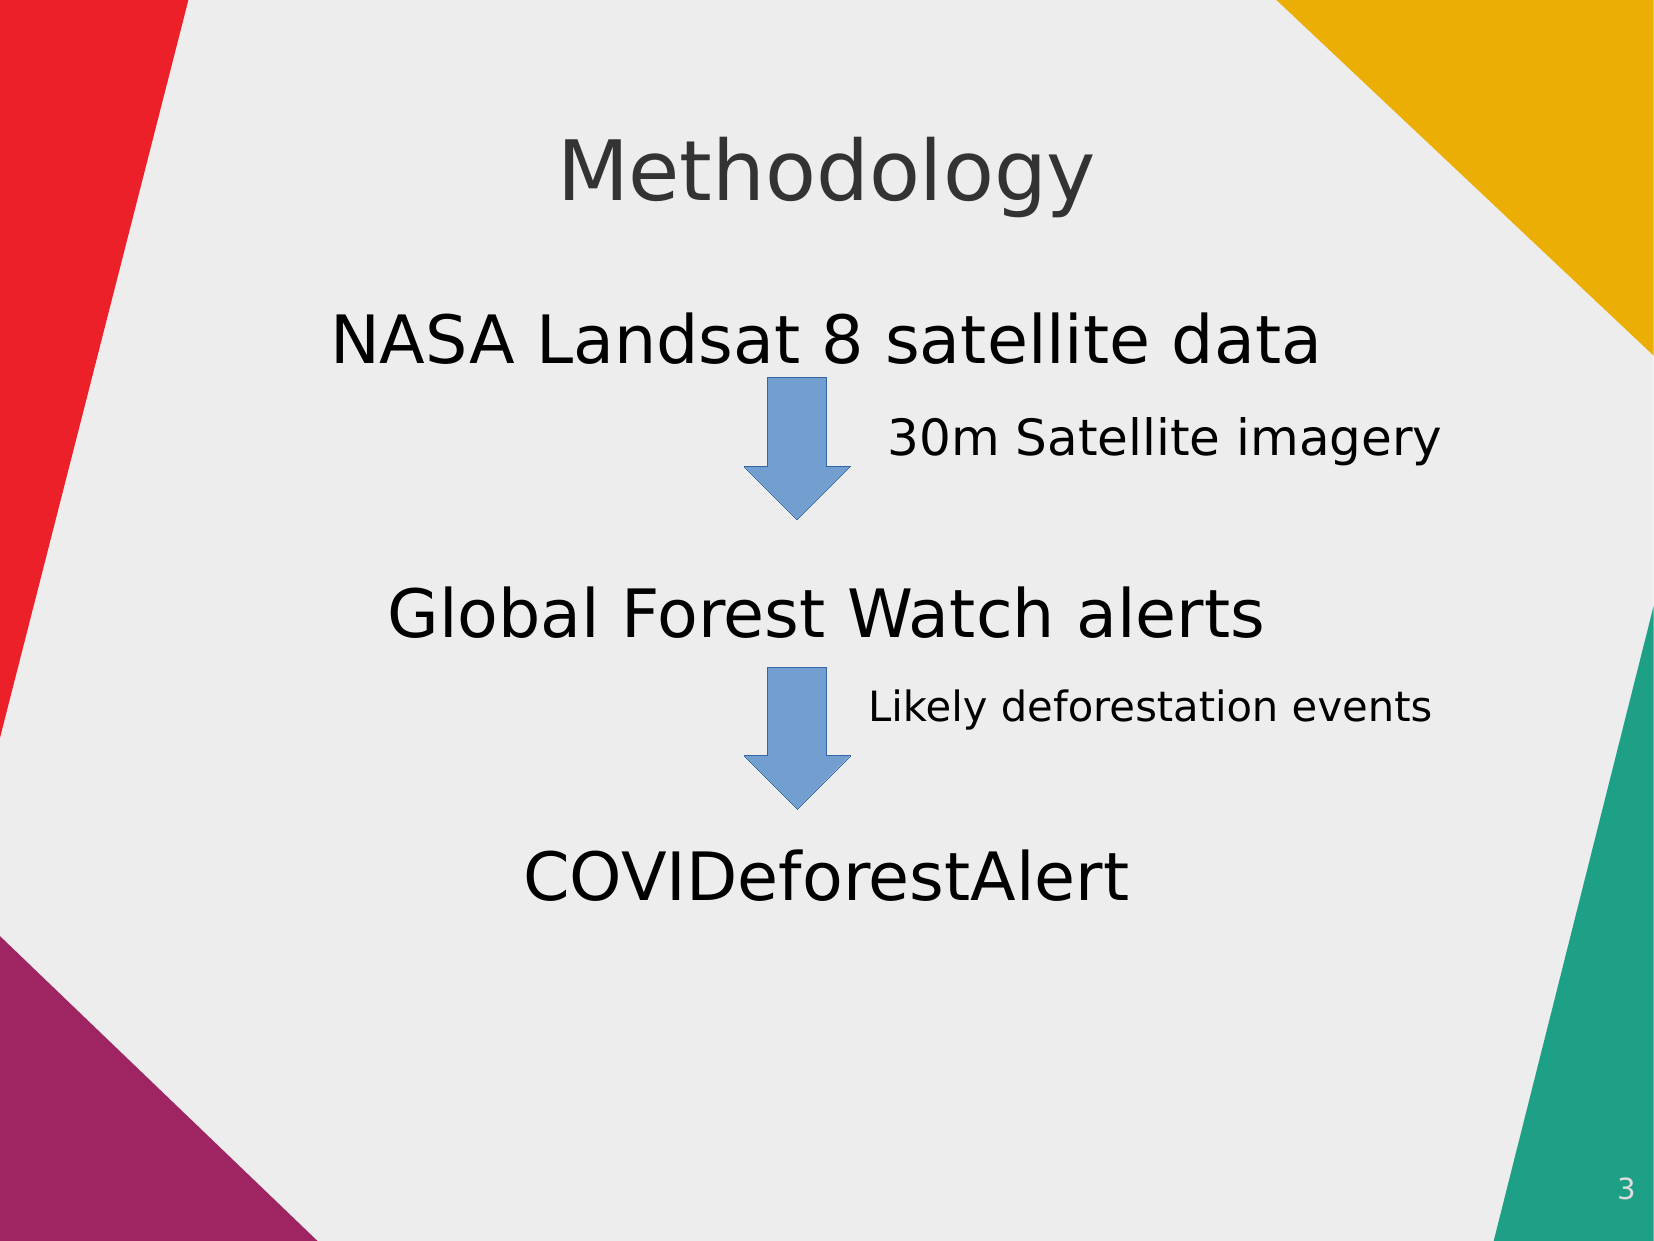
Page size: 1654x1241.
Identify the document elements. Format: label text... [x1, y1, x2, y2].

text_box [744, 667, 851, 810]
title Methodology [114, 73, 1539, 271]
list NASA Landsat 8 satellite data 30m Satellite imagery Global Forest Watch alerts Likely deforestation events COVIDeforestAlert [114, 302, 1539, 1033]
text_box [744, 377, 851, 520]
